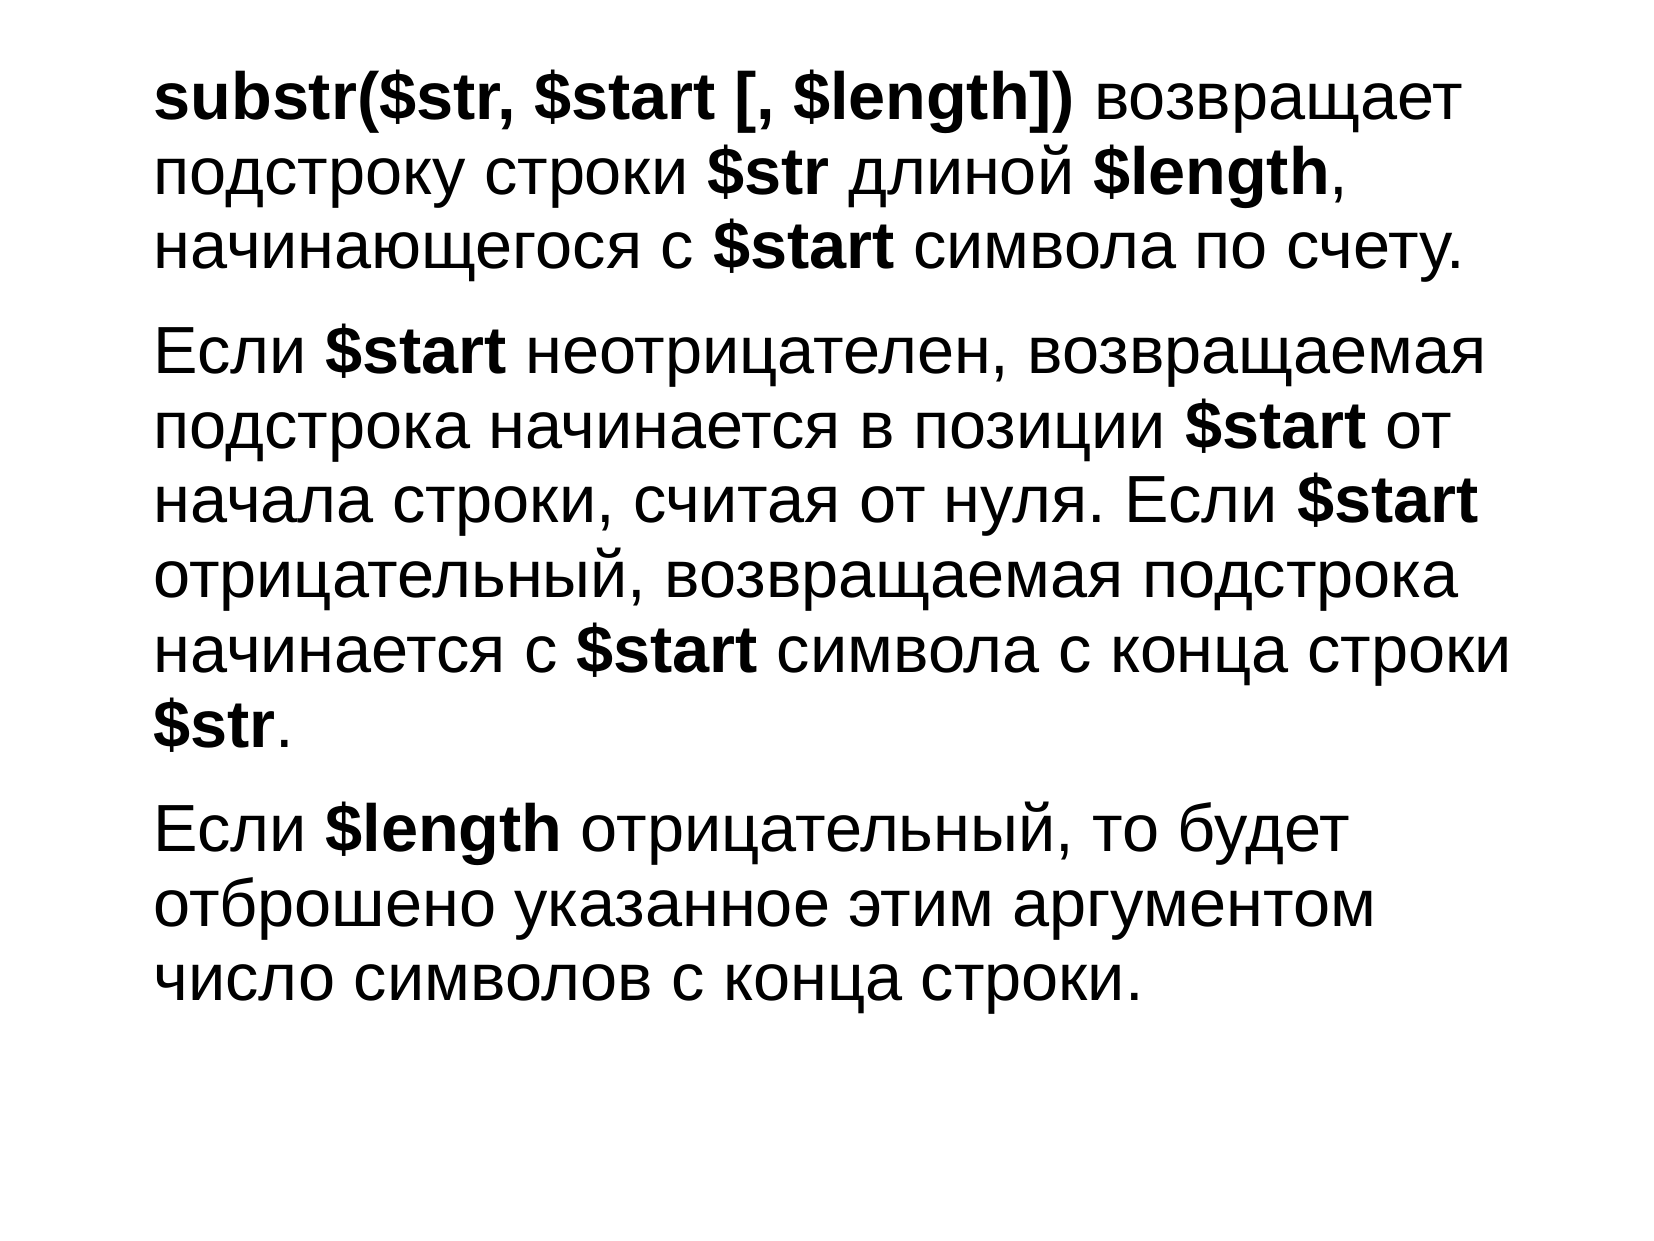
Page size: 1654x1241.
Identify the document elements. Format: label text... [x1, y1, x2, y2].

list substr($str, $start [, $length]) возвращает подстроку строки $str длиной $length, начинающегося с $start символа по счету. Если $start неотрицателен, возвращаемая подстрока начинается в позиции $start от начала строки, считая от нуля. Если $start отрицательный, возвращаемая подстрока начинается с $start символа с конца строки $str. Если $length отрицательный, то будет отброшено указанное этим аргументом число символов с конца строки. [82, 59, 1571, 1109]
